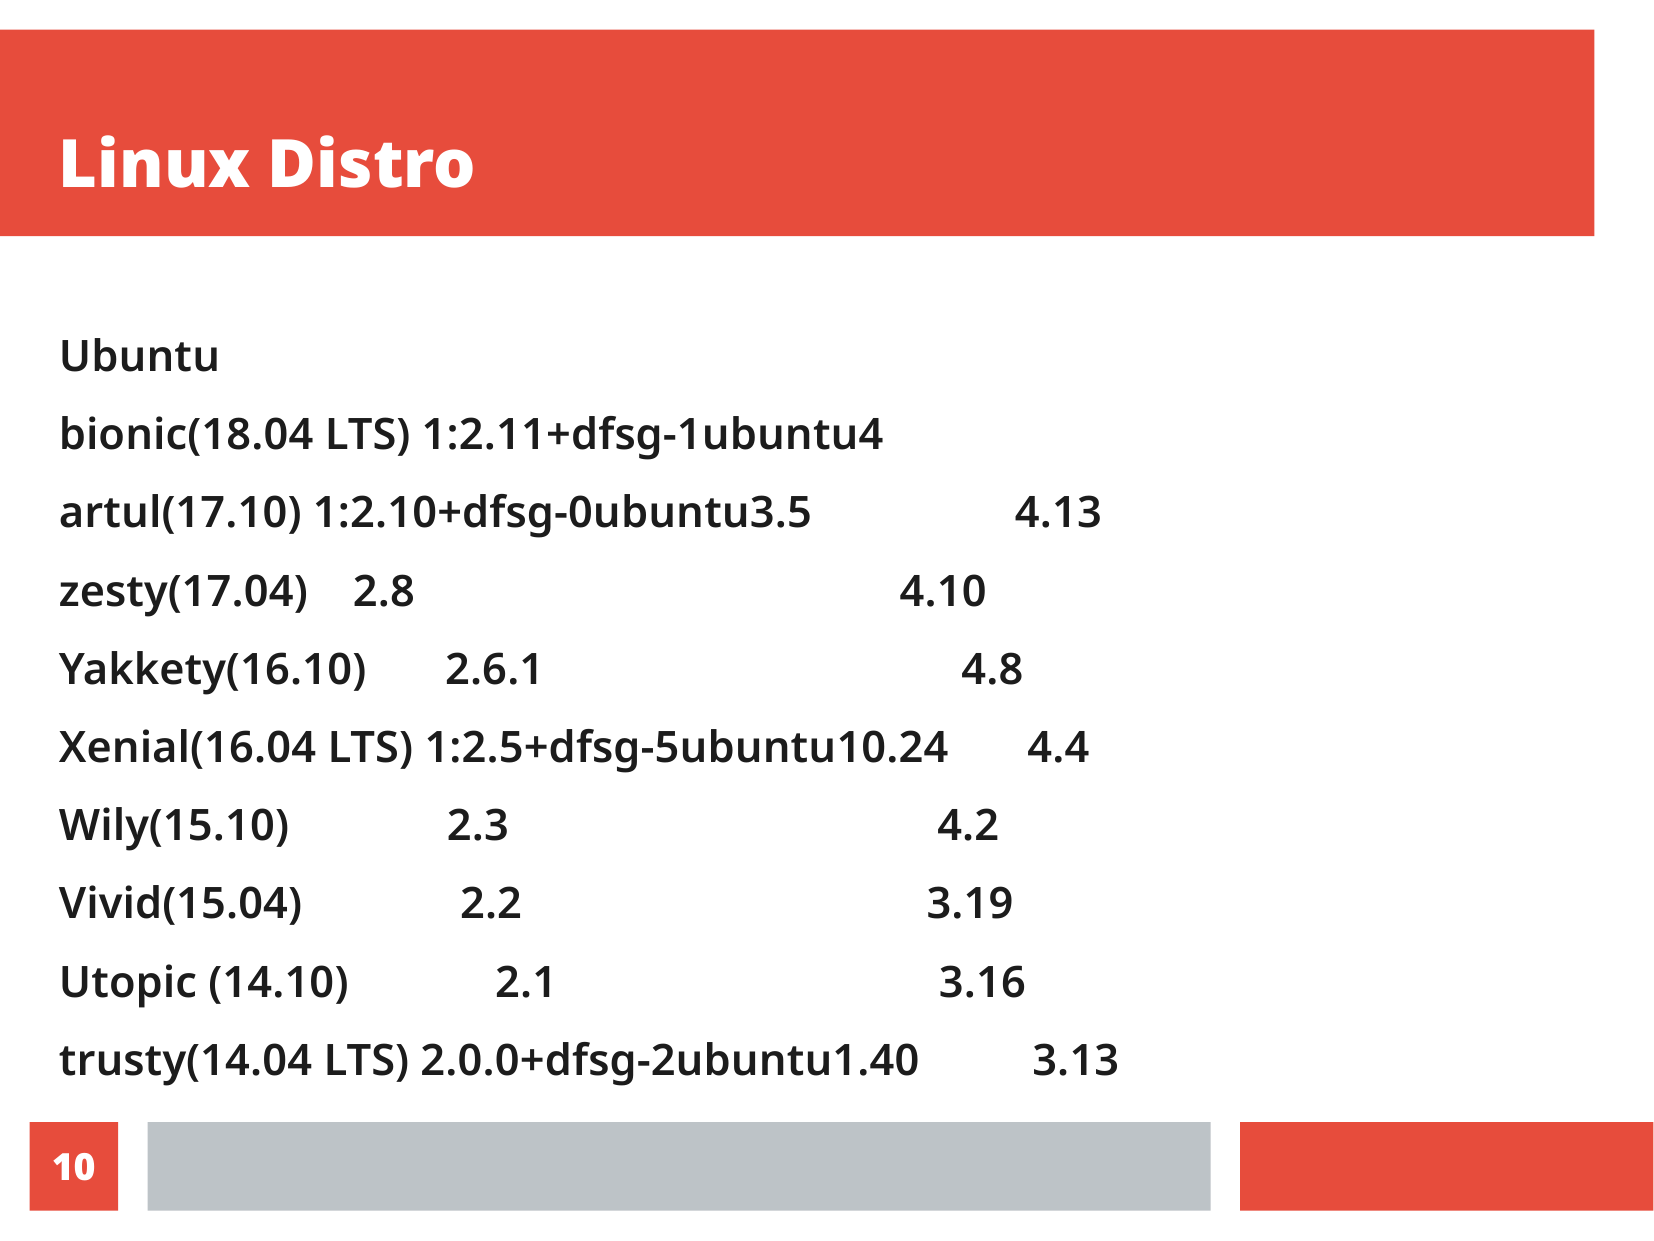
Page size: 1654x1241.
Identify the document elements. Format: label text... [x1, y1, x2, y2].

list Ubuntu bionic(18.04 LTS) 1:2.11+dfsg-1ubuntu4 artul(17.10) 1:2.10+dfsg-0ubuntu3.5 4.13 zesty(17.04) 2.8 4.10 Yakkety(16.10) 2.6.1 4.8 Xenial(16.04 LTS) 1:2.5+dfsg-5ubuntu10.24 4.4 Wily(15.10) 2.3 4.2 Vivid(15.04) 2.2 3.19 Utopic (14.10) 2.1 3.16 trusty(14.04 LTS) 2.0.0+dfsg-2ubuntu1.40 3.13 [59, 324, 1565, 1093]
title Linux Distro [59, 59, 1595, 207]
